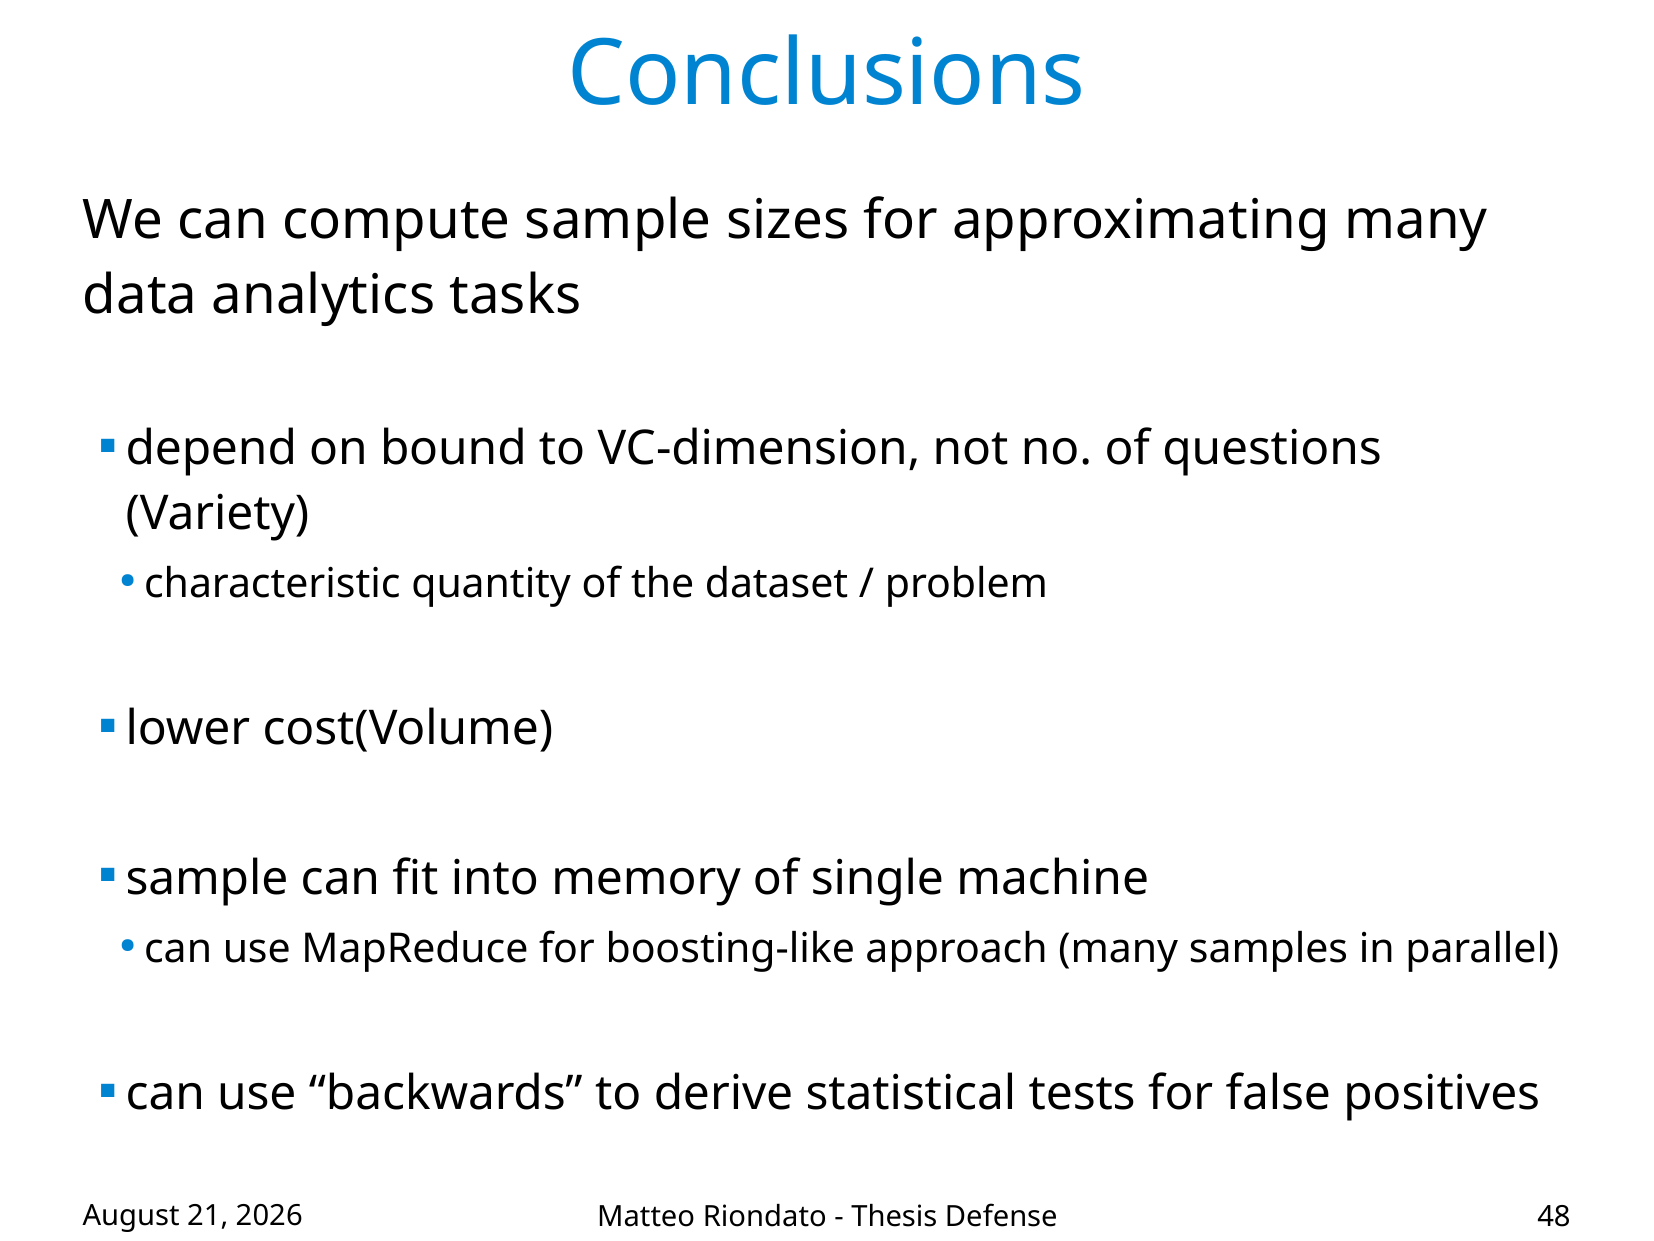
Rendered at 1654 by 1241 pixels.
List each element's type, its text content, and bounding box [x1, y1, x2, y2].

list We can compute sample sizes for approximating many data analytics tasks depend on bound to VC-dimension, not no. of questions (Variety) characteristic quantity of the dataset / problem lower cost(Volume) sample can fit into memory of single machine can use MapReduce for boosting-like approach (many samples in parallel) can use “backwards” to derive statistical tests for false positives [82, 180, 1571, 1186]
title Conclusions [82, 0, 1571, 139]
